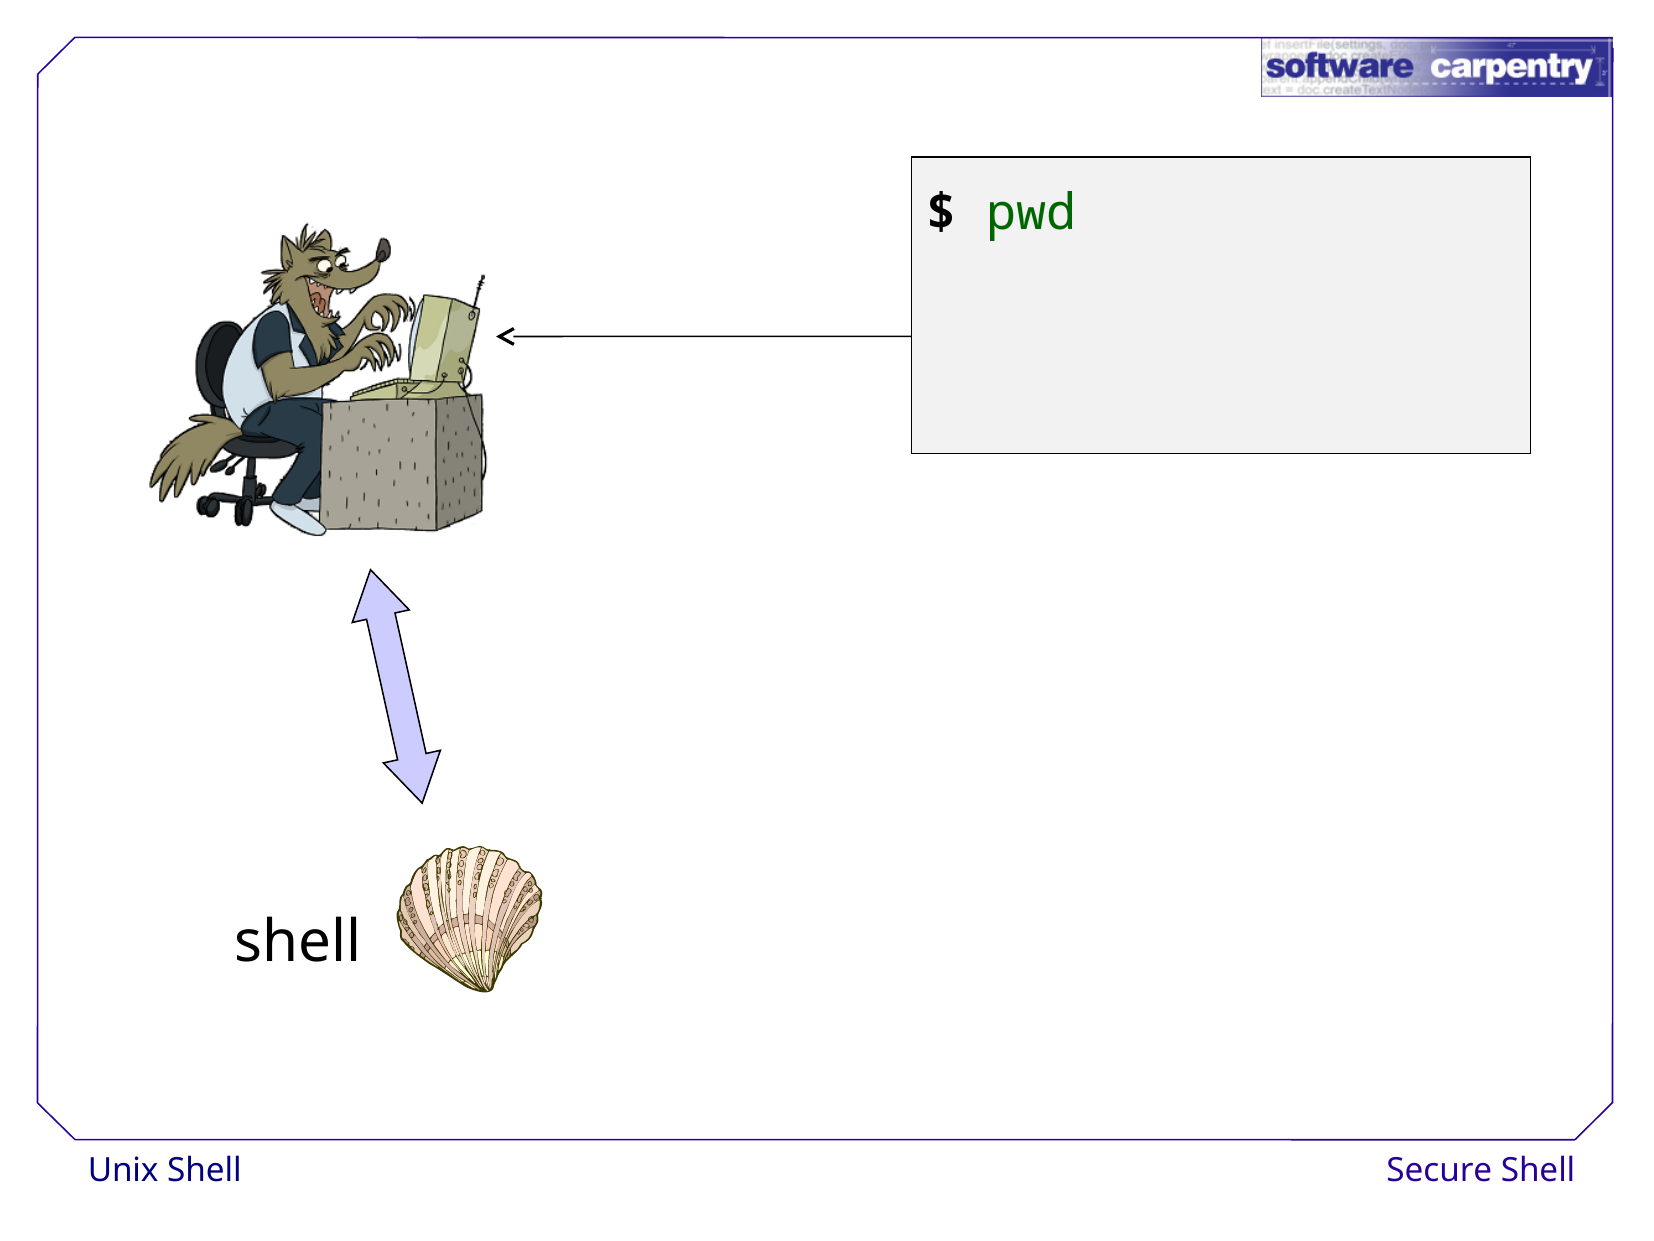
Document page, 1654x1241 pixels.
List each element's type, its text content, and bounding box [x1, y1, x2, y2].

text_box $ pwd [911, 156, 1531, 454]
text_box shell [145, 860, 395, 981]
picture [1261, 39, 1613, 97]
picture [395, 843, 545, 997]
picture [137, 203, 516, 567]
text_box [352, 569, 441, 804]
